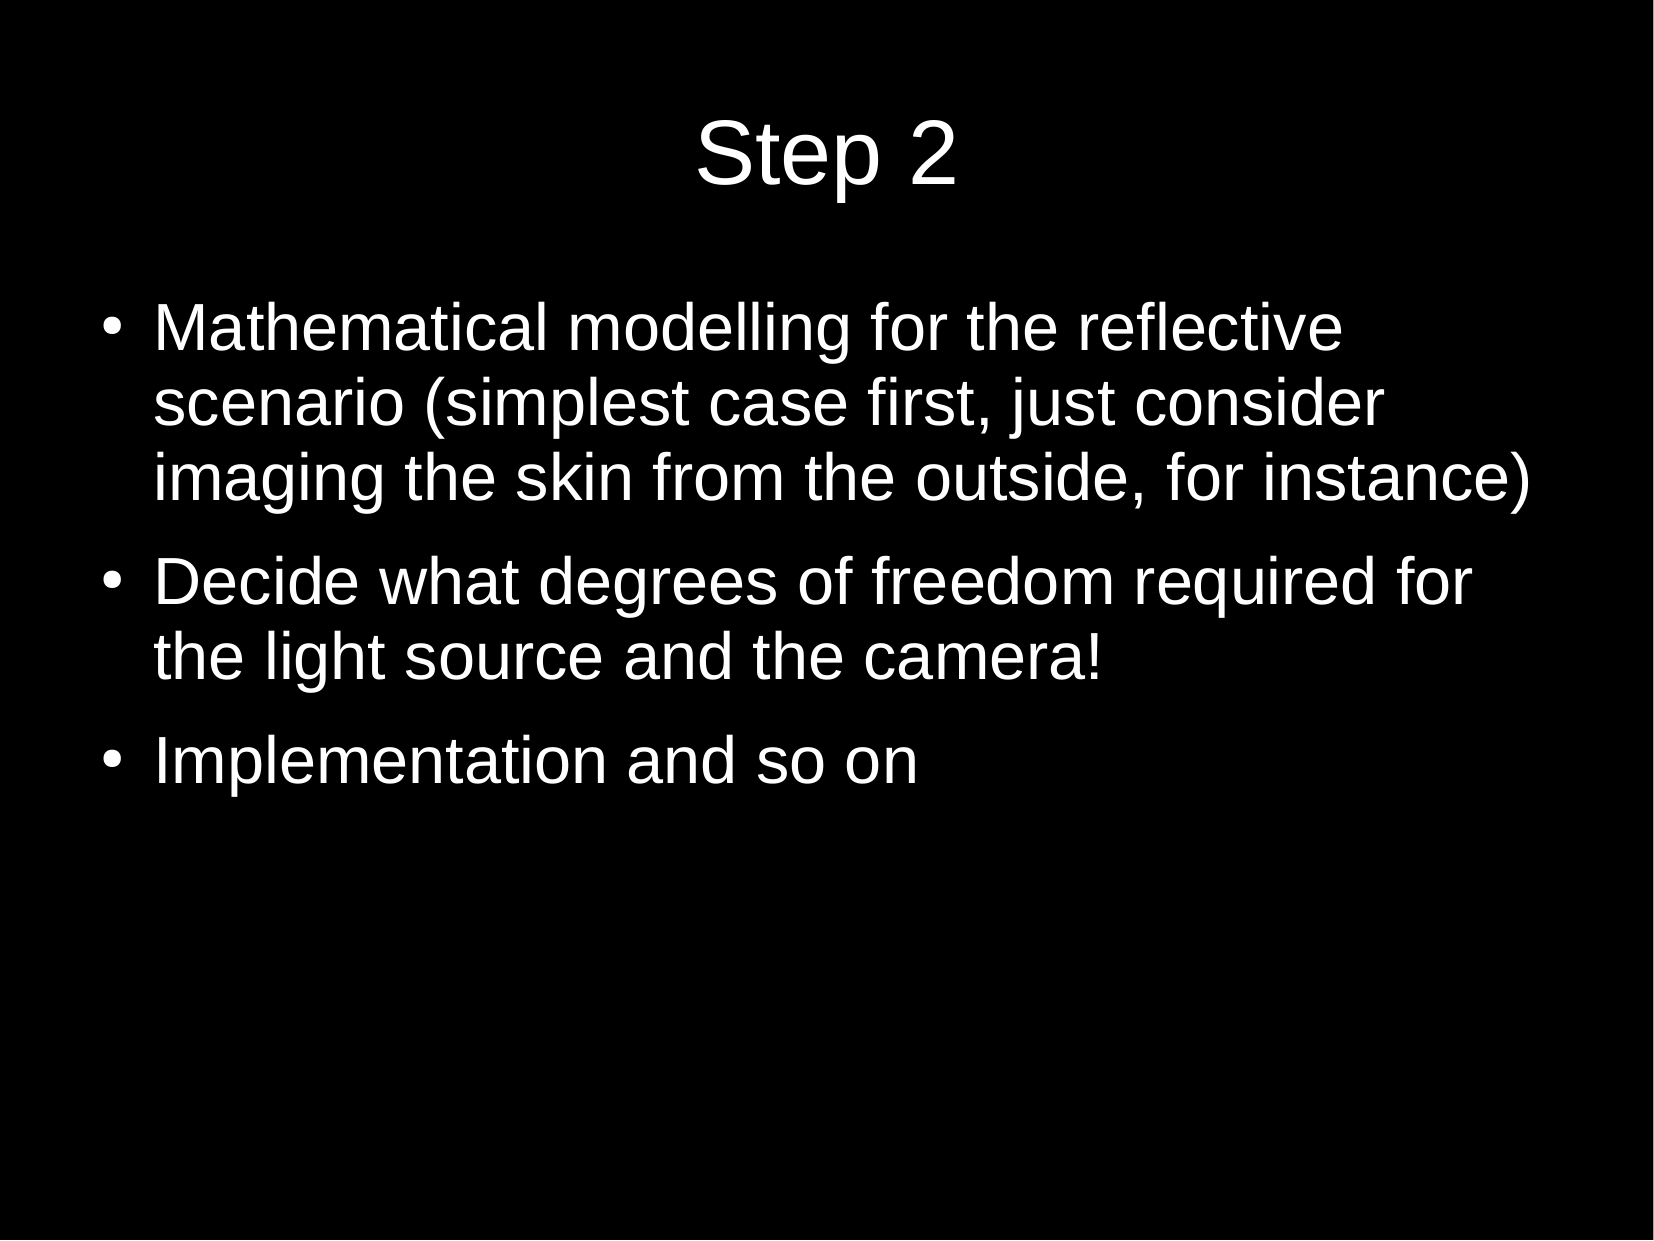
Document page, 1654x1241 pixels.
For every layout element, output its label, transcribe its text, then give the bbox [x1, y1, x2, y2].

title Step 2 [82, 49, 1571, 257]
list Mathematical modelling for the reflective scenario (simplest case first, just consider imaging the skin from the outside, for instance) Decide what degrees of freedom required for the light source and the camera! Implementation and so on [82, 290, 1538, 1010]
